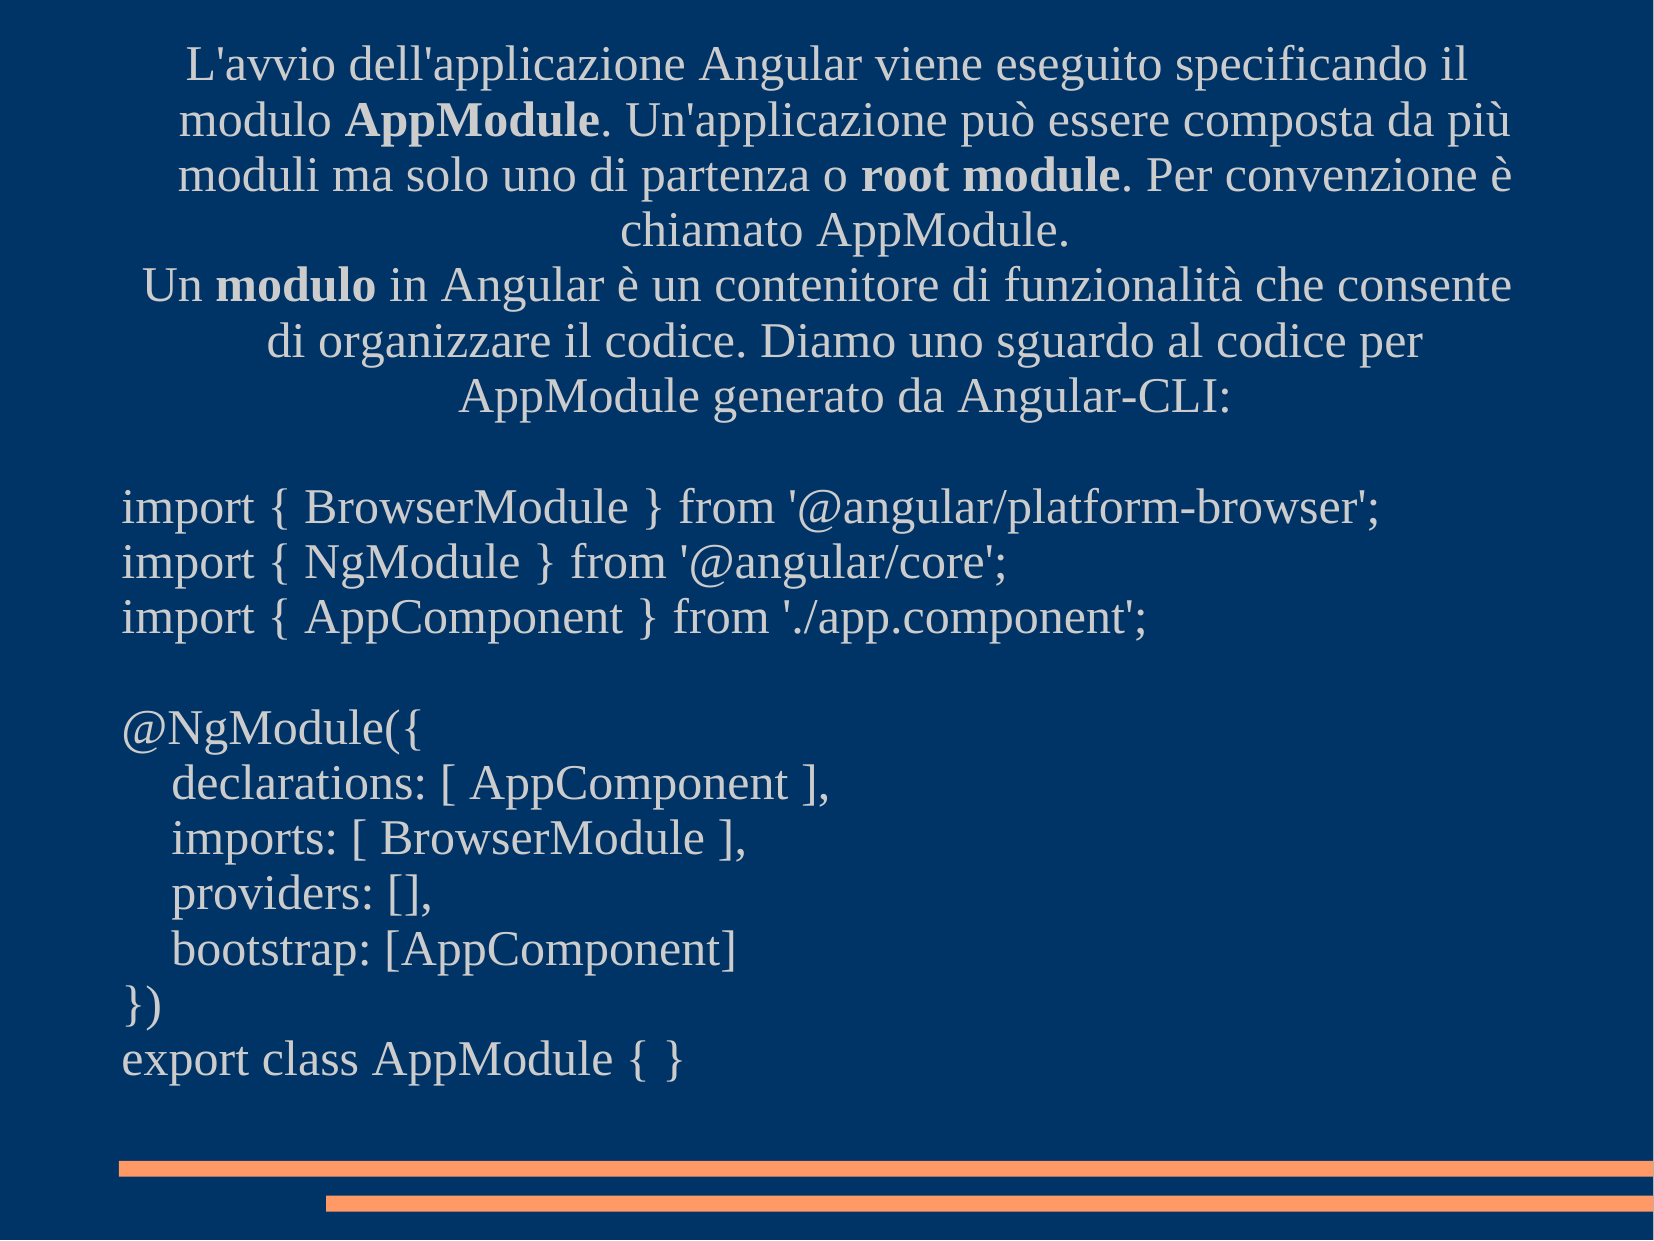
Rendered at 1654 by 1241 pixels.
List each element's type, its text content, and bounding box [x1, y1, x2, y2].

subtitle L'avvio dell'applicazione Angular viene eseguito specificando il modulo AppModule. Un'applicazione può essere composta da più moduli ma solo uno di partenza o root module. Per convenzione è chiamato AppModule. Un modulo in Angular è un contenitore di funzionalità che consente di organizzare il codice. Diamo uno sguardo al codice per AppModule generato da Angular-CLI: import { BrowserModule } from '@angular/platform-browser'; import { NgModule } from '@angular/core'; import { AppComponent } from './app.component'; @NgModule({ declarations: [ AppComponent ], imports: [ BrowserModule ], providers: [], bootstrap: [AppComponent] }) export class AppModule { } [121, 25, 1534, 1154]
